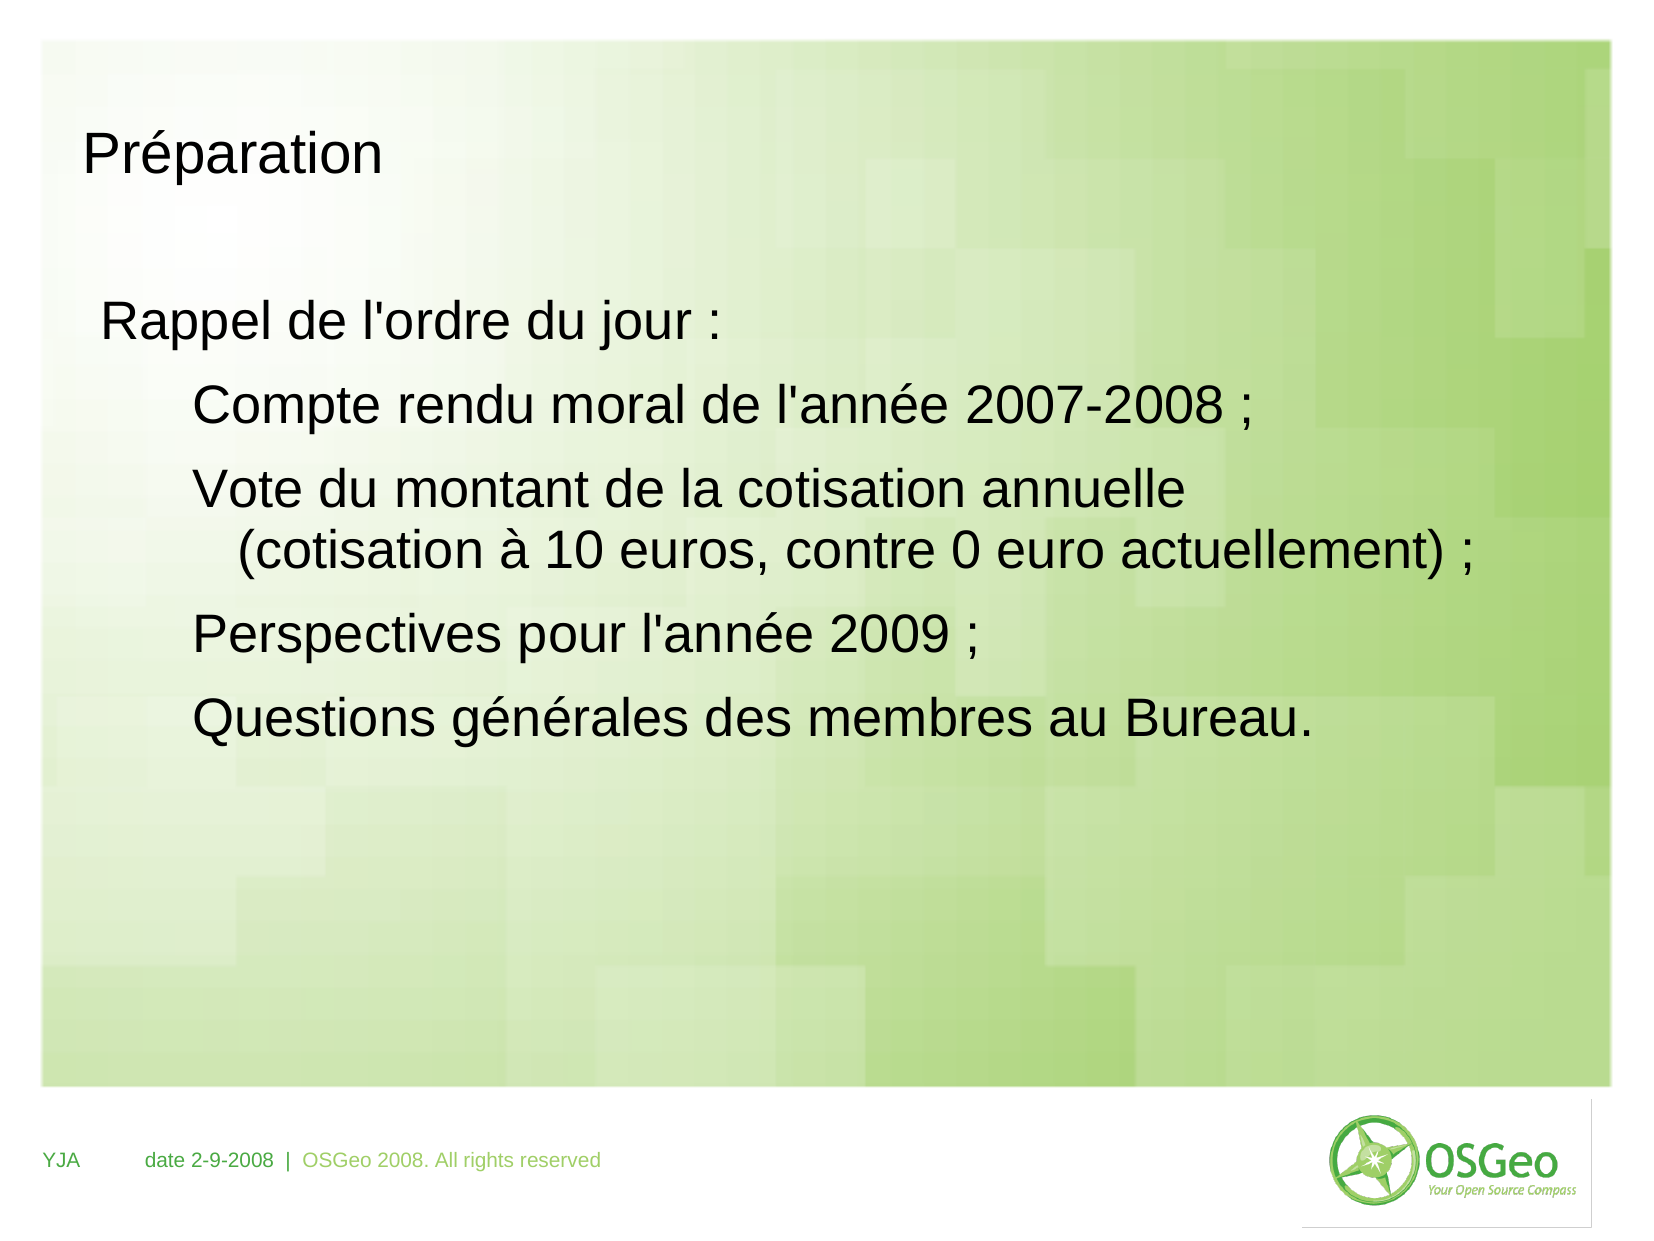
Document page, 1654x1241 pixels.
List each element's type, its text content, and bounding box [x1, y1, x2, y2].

picture [0, 1, 1654, 1239]
list Rappel de l'ordre du jour : Compte rendu moral de l'année 2007-2008 ; Vote du montant de la cotisation annuelle (cotisation à 10 euros, contre 0 euro actuellement) ; Perspectives pour l'année 2009 ; Questions générales des membres au Bureau. [82, 290, 1571, 1109]
title Préparation [82, 49, 1571, 257]
